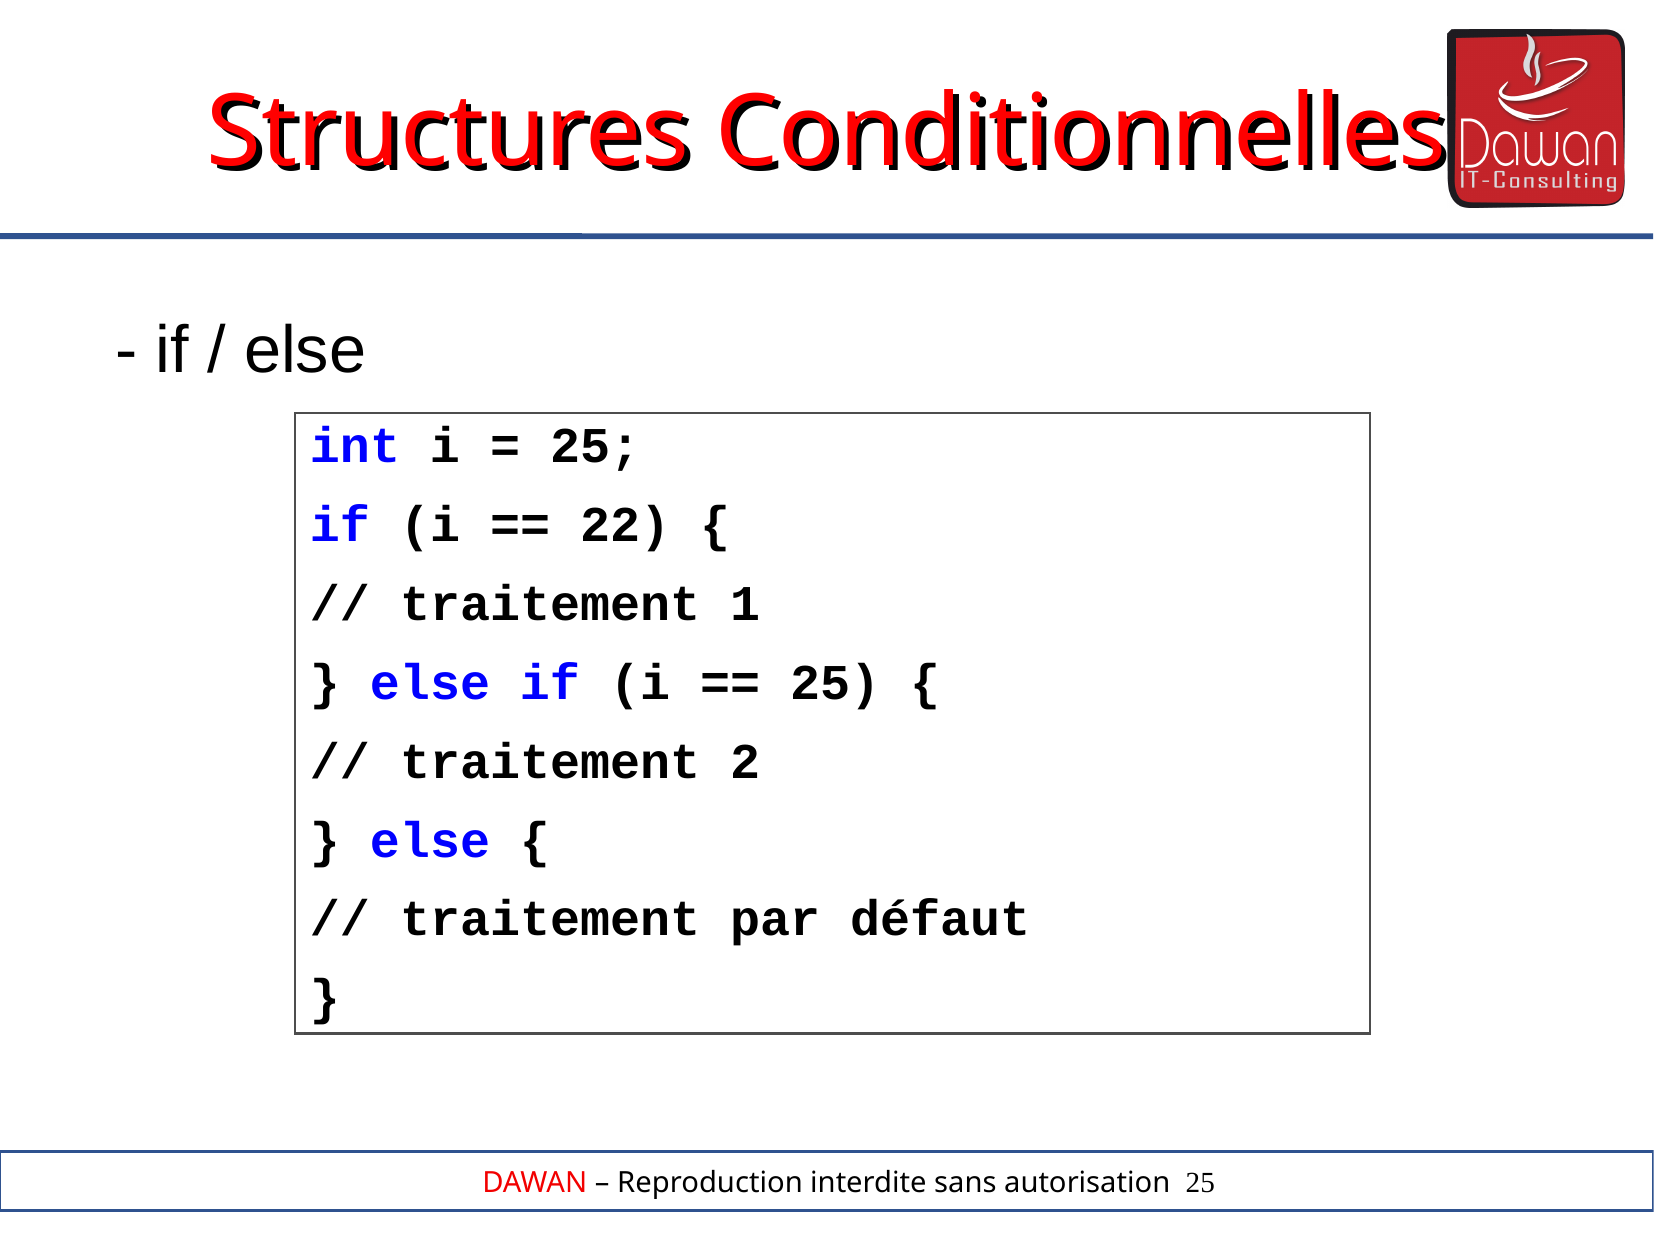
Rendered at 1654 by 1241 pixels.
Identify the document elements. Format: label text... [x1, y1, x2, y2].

text_box - if / else [100, 304, 1518, 762]
text_box [1185, 1163, 1565, 1228]
text_box Structures Conditionnelles [88, 50, 1565, 182]
text_box int i = 25; if (i == 22) { // traitement 1 } else if (i == 25) { // traitement 2 } else { // traitement par défaut } [295, 413, 1371, 1034]
